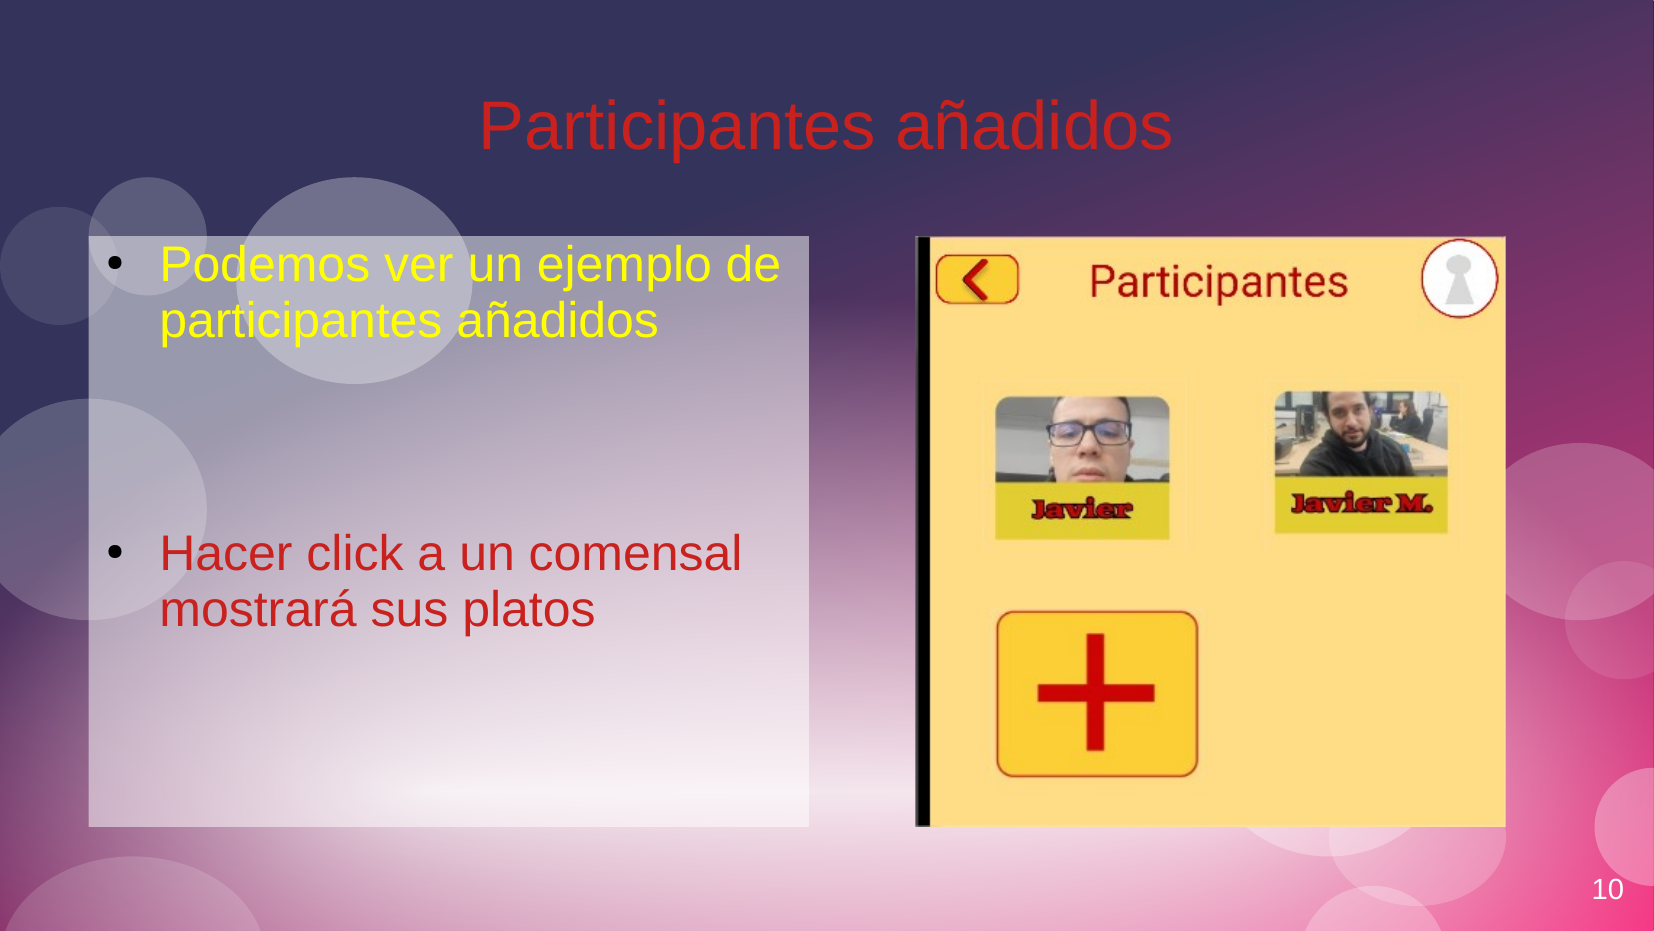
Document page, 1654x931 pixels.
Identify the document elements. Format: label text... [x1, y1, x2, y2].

title Participantes añadidos [88, 44, 1565, 207]
picture [915, 236, 1506, 827]
list Podemos ver un ejemplo de participantes añadidos Hacer click a un comensal mostrará sus platos [88, 236, 809, 827]
